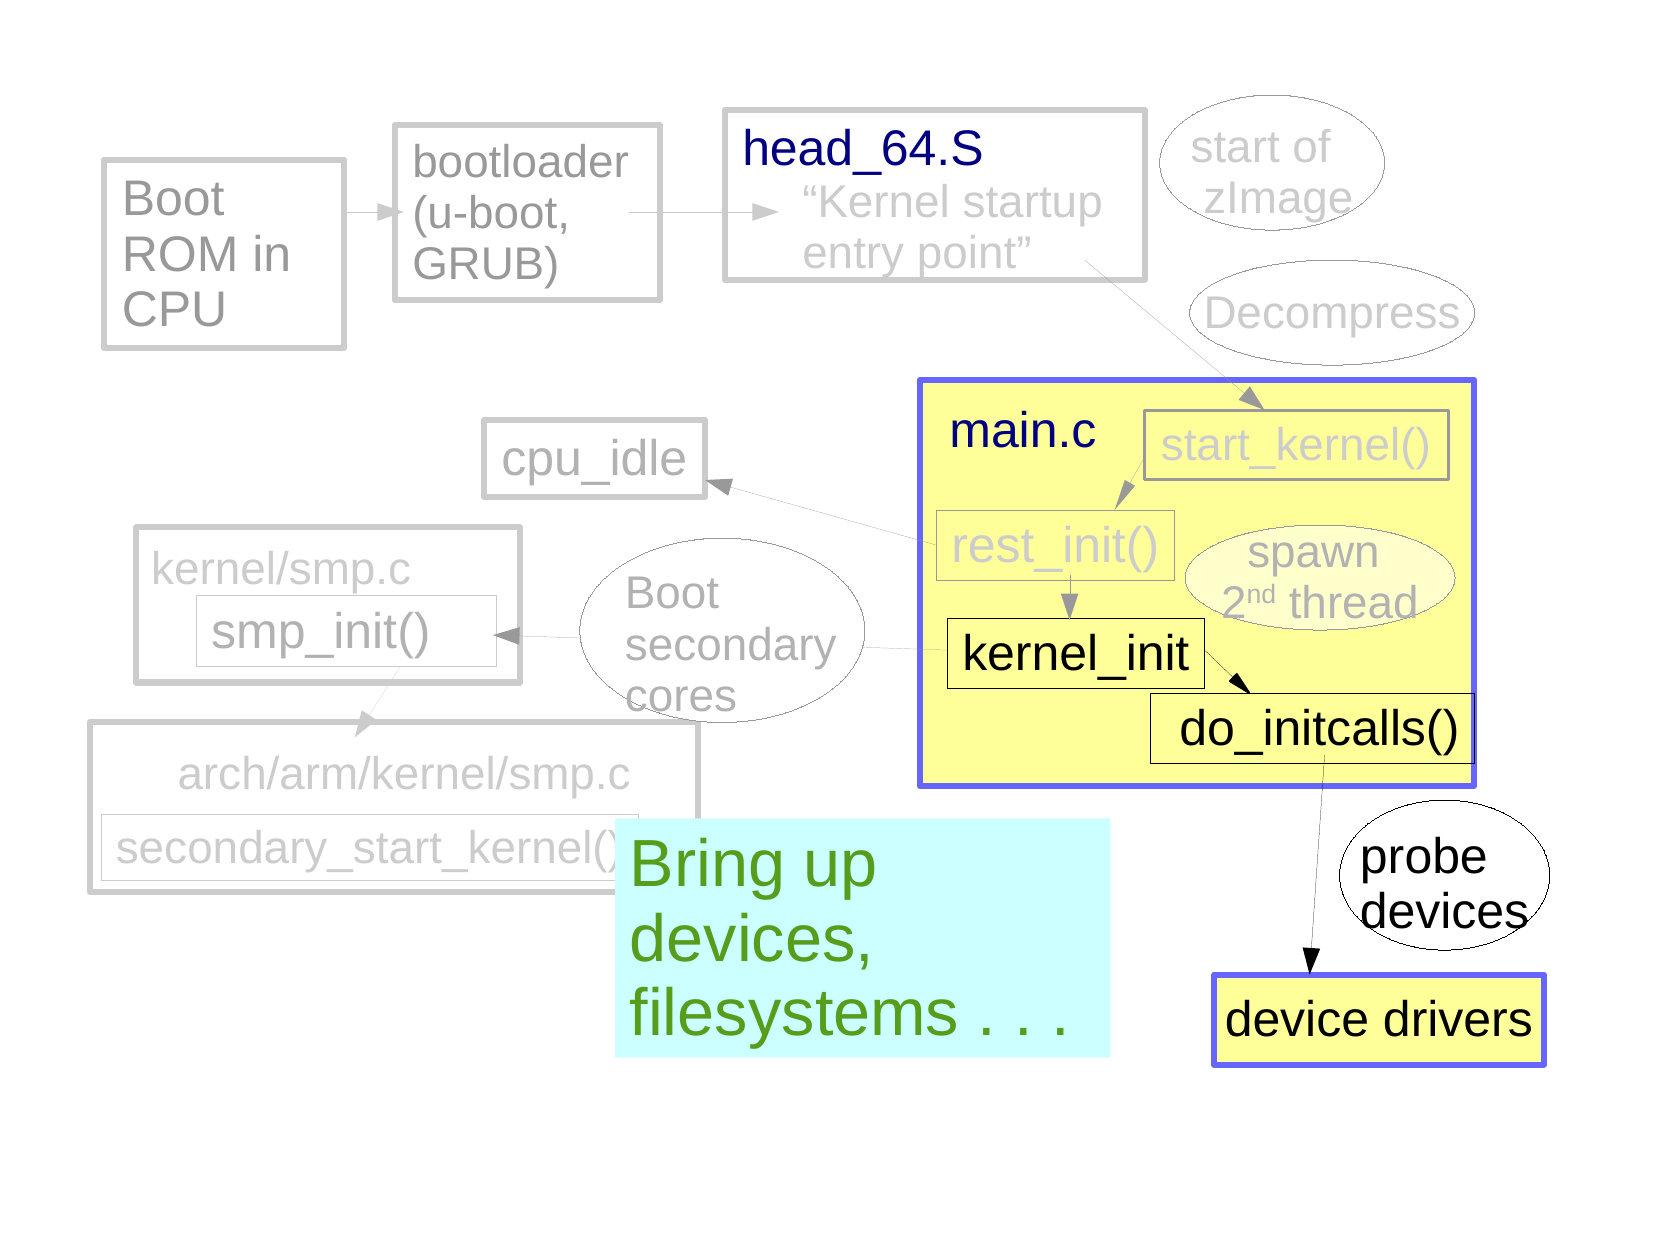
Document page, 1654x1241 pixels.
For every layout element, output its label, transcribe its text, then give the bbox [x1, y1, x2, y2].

text_box main.c [934, 395, 1112, 457]
text_box Decompress [1189, 260, 1475, 366]
text_box spawn 2nd thread [1185, 525, 1456, 631]
text_box [630, 538, 815, 560]
text_box [919, 541, 1070, 649]
text_box [1071, 380, 1475, 693]
text_box start_kernel() [1144, 410, 1449, 480]
text_box [1323, 764, 1475, 786]
text_box cpu_idle [483, 420, 706, 488]
text_box [937, 576, 1070, 580]
text_box device drivers [1213, 974, 1544, 1065]
text_box smp_init() [196, 595, 497, 658]
text_box do_initcalls() [1150, 693, 1475, 756]
text_box [644, 704, 808, 723]
text_box rest_init() [936, 510, 1175, 576]
text_box “Kernel startup entry point” [787, 168, 1118, 270]
text_box bootloader (u-boot, GRUB) [394, 125, 660, 276]
text_box kernel_init [947, 618, 1205, 681]
text_box [1071, 576, 1174, 580]
text_box Boot ROM in CPU [103, 159, 344, 322]
text_box arch/arm/kernel/smp.c [162, 740, 646, 801]
text_box [919, 650, 1323, 786]
text_box [852, 592, 865, 669]
text_box probe devices [1345, 820, 1545, 930]
text_box head_64.S [724, 110, 1145, 280]
text_box Boot secondary cores [610, 560, 852, 704]
text_box Bring up devices, filesystems . . . [615, 818, 1111, 1021]
text_box secondary_start_kernel() [101, 814, 639, 873]
text_box [919, 380, 1259, 544]
text_box [1151, 756, 1324, 763]
text_box [1325, 756, 1474, 763]
text_box start of zImage [1175, 113, 1369, 215]
text_box kernel/smp.c [136, 535, 497, 596]
text_box [579, 573, 610, 688]
text_box [654, 704, 666, 708]
text_box [948, 681, 1204, 688]
